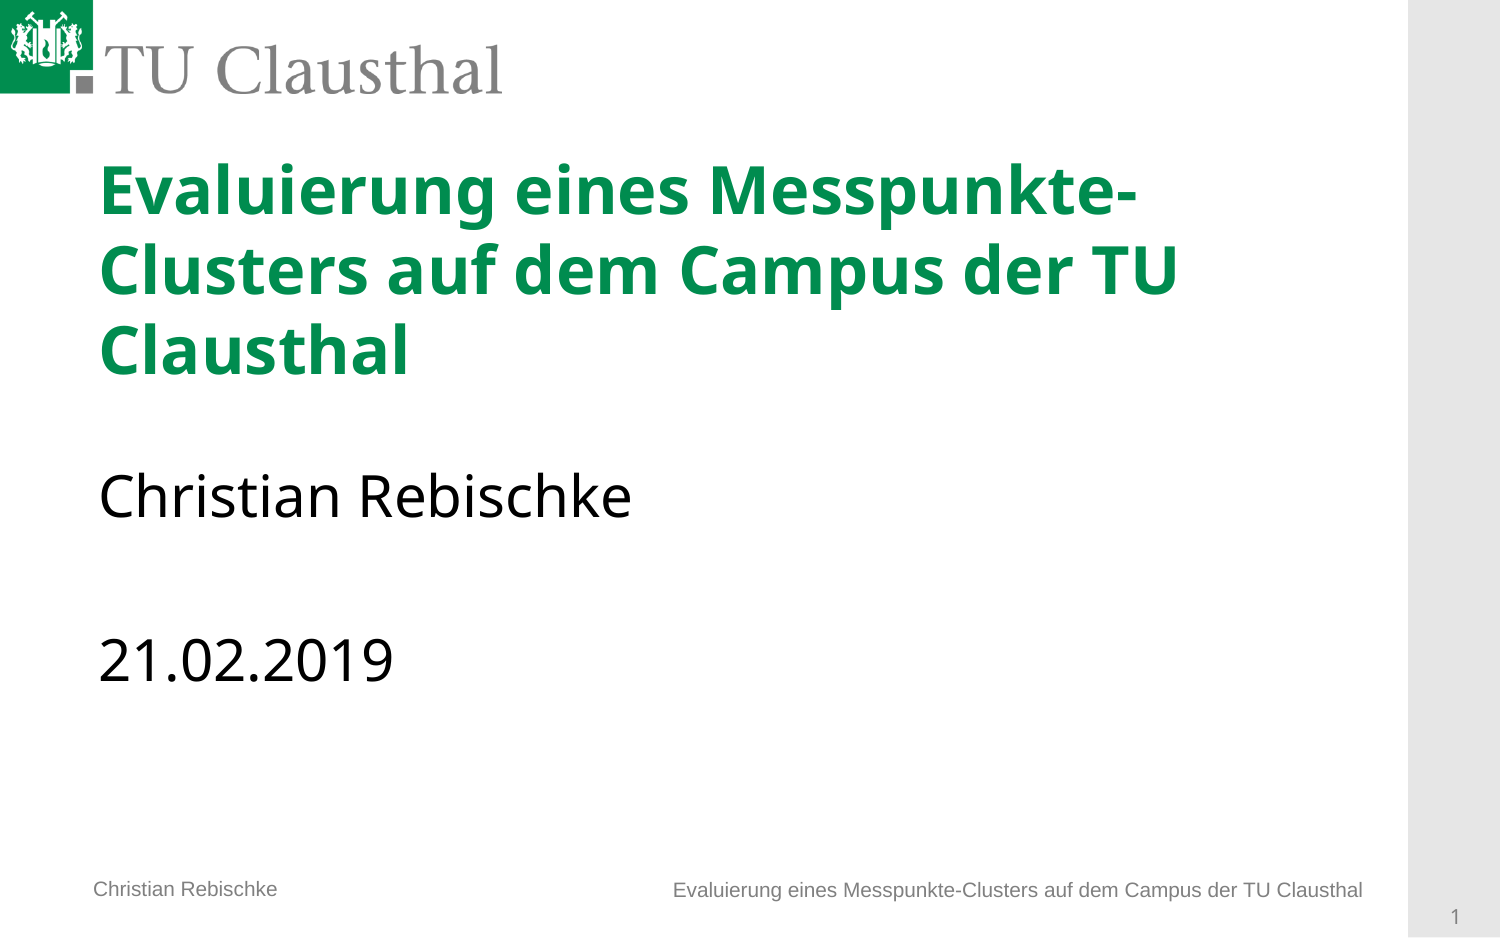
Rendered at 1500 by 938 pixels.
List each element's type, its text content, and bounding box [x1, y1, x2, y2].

title Evaluierung eines Messpunkte-Clusters auf dem Campus der TU Clausthal [83, 140, 1353, 351]
subtitle Christian Rebischke 21.02.2019 [83, 370, 1353, 696]
picture [0, 0, 502, 94]
